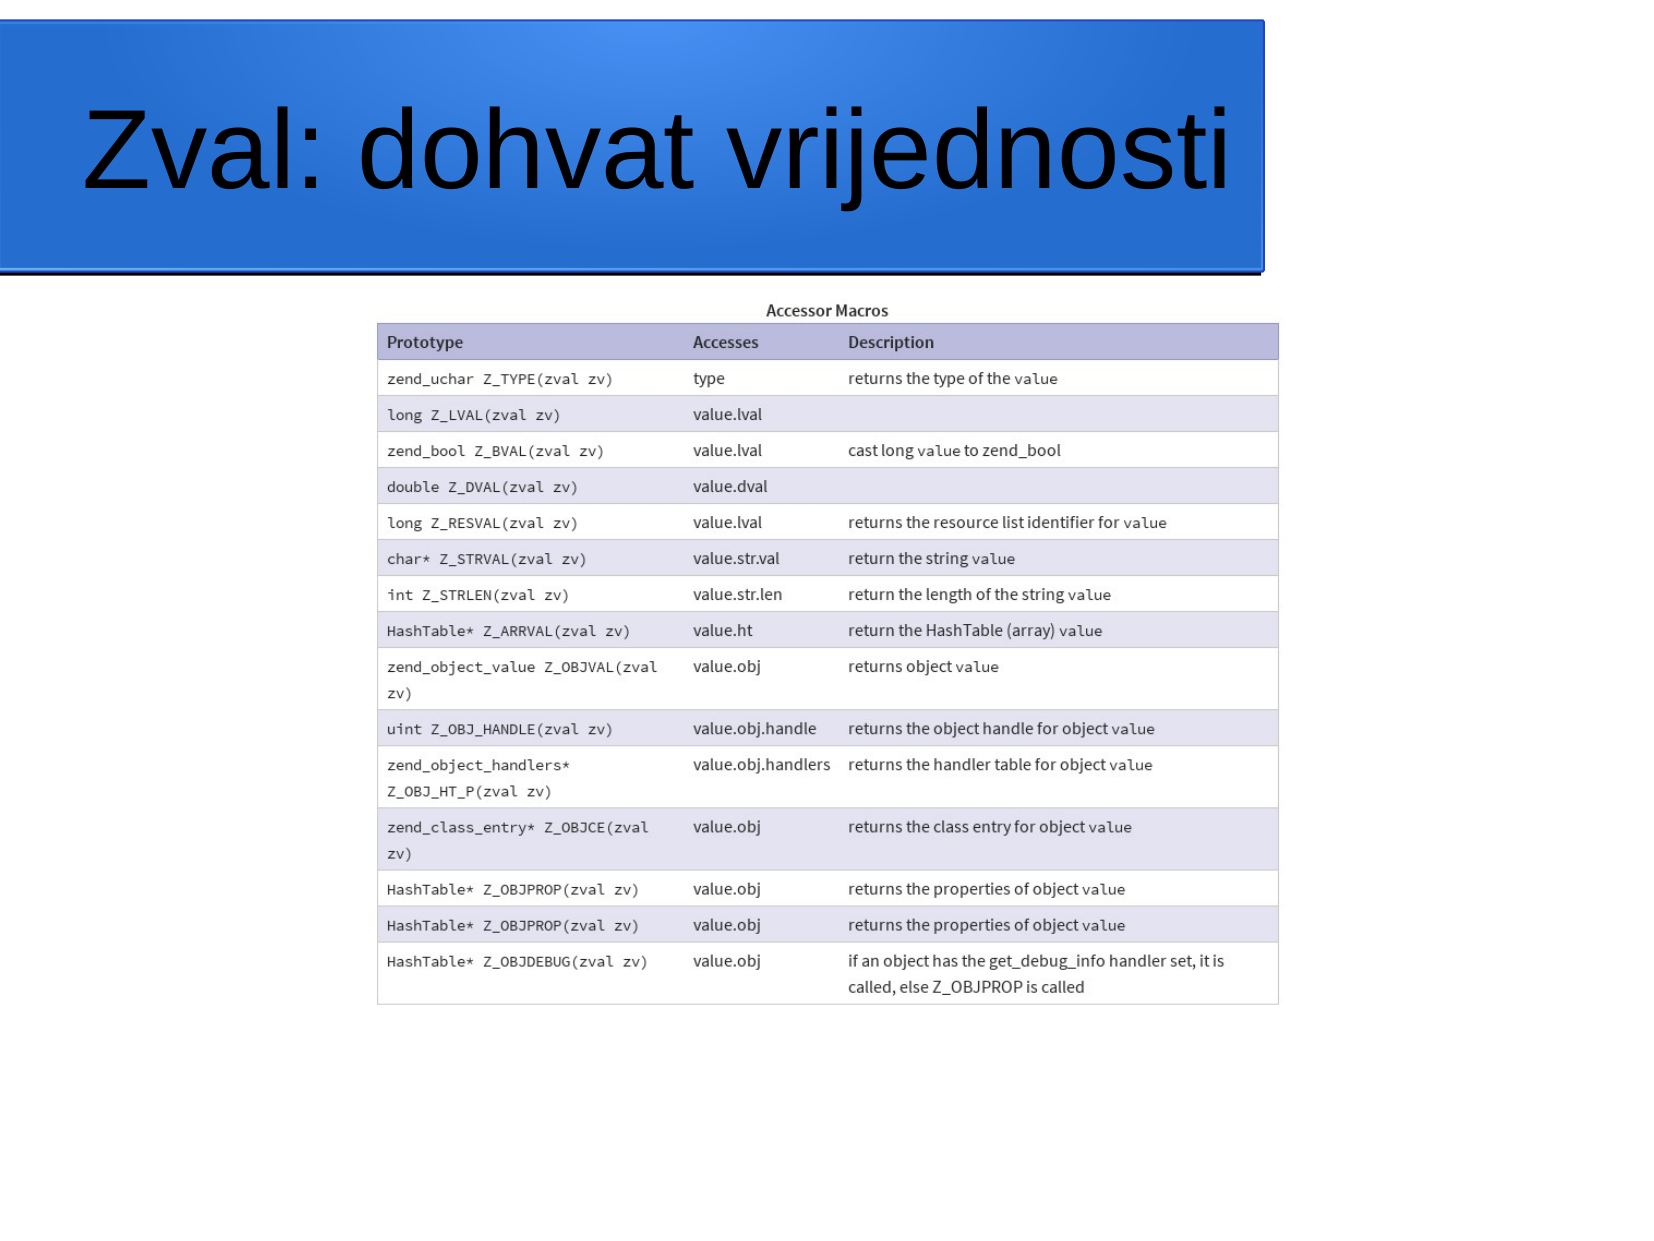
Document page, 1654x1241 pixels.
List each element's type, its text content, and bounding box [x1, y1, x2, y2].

picture [364, 299, 1290, 1019]
title Zval: dohvat vrijednosti [82, 47, 1235, 252]
